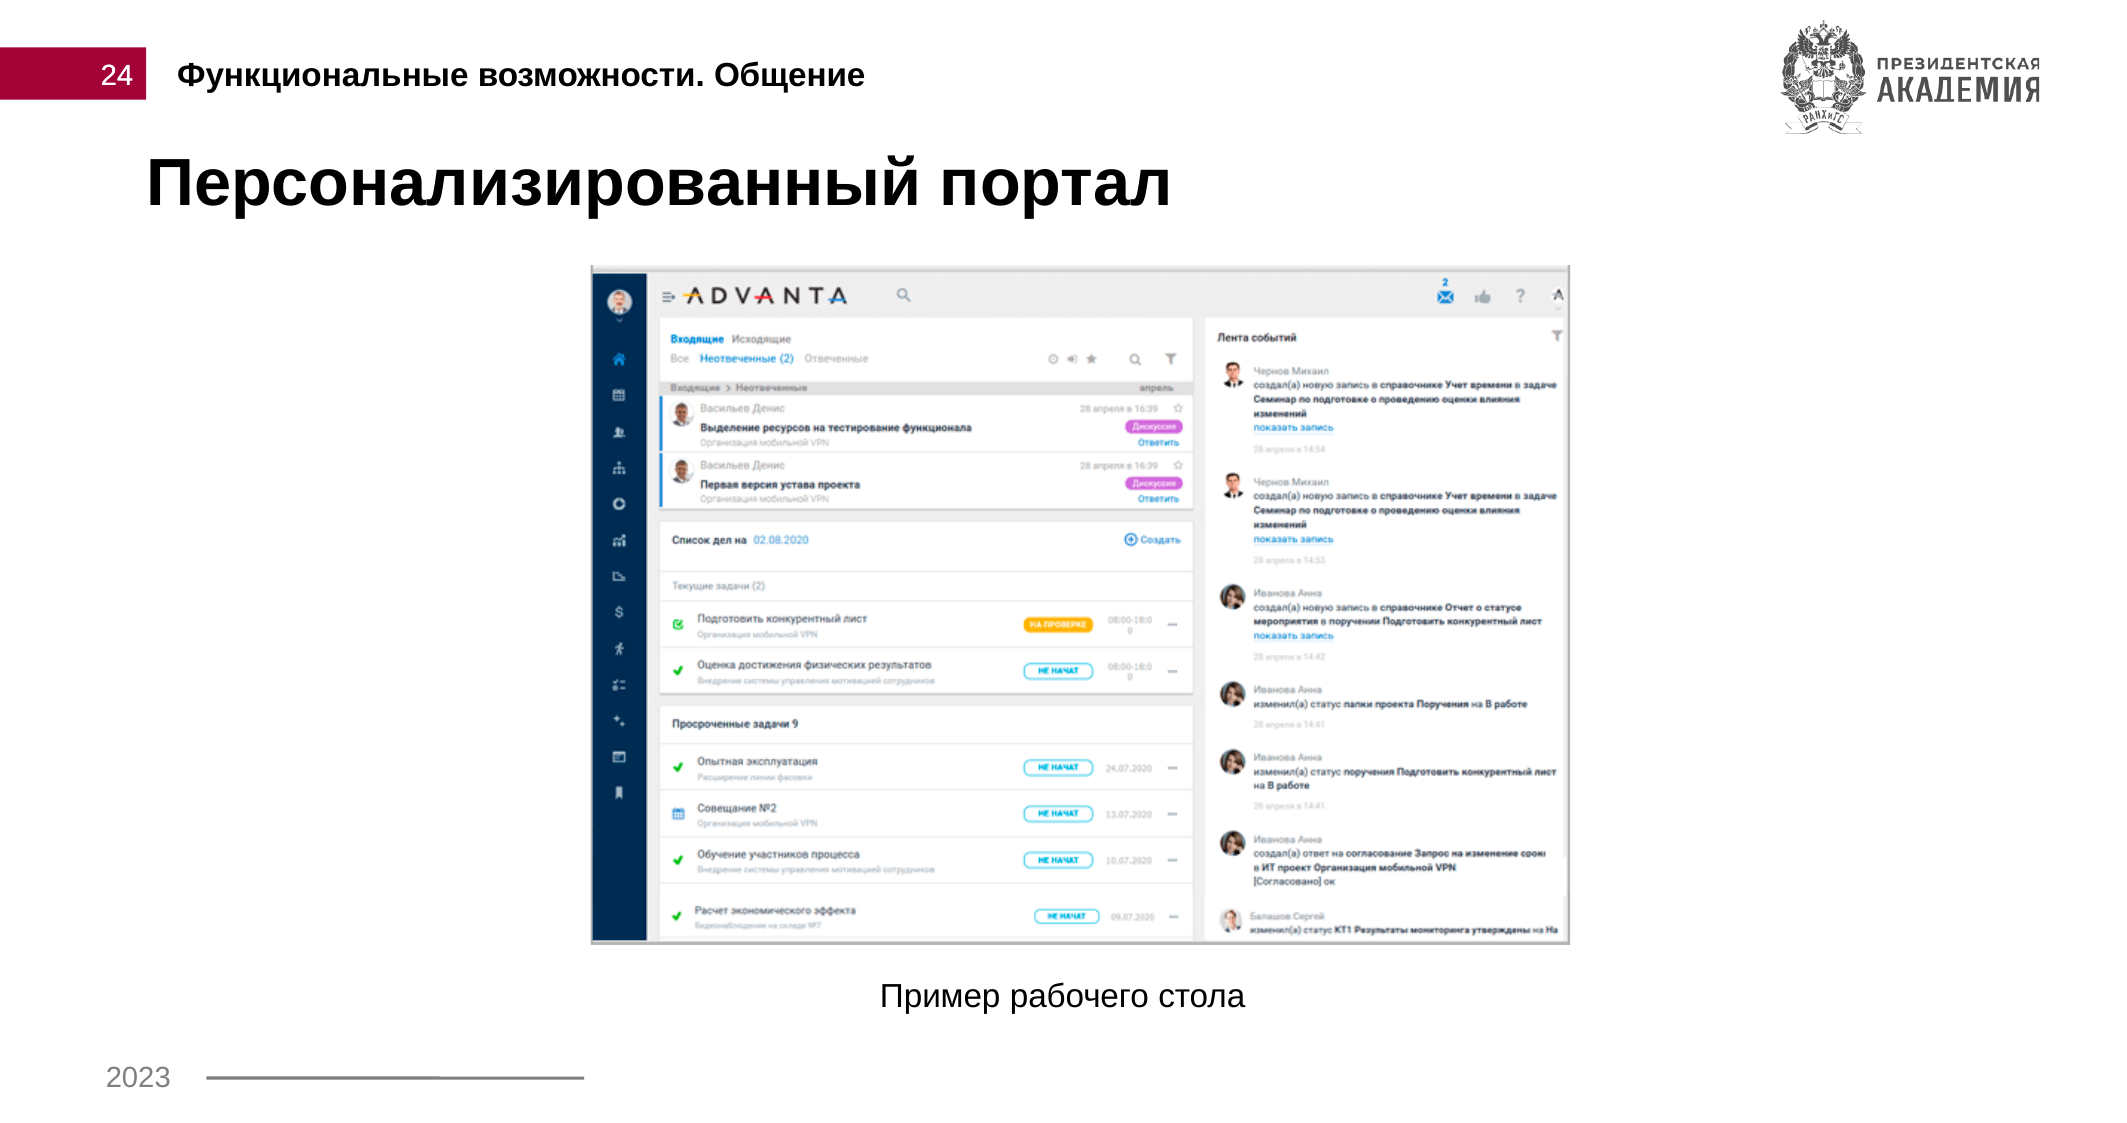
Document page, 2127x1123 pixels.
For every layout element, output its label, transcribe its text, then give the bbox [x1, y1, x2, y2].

list Пример рабочего стола [531, 974, 1595, 1034]
picture [590, 265, 1571, 945]
slide_number <номер> [27, 43, 149, 104]
picture [1780, 20, 2040, 134]
text_box Функциональные возможности. Общение [177, 43, 1447, 103]
title Персонализированный портал [146, 147, 1359, 232]
